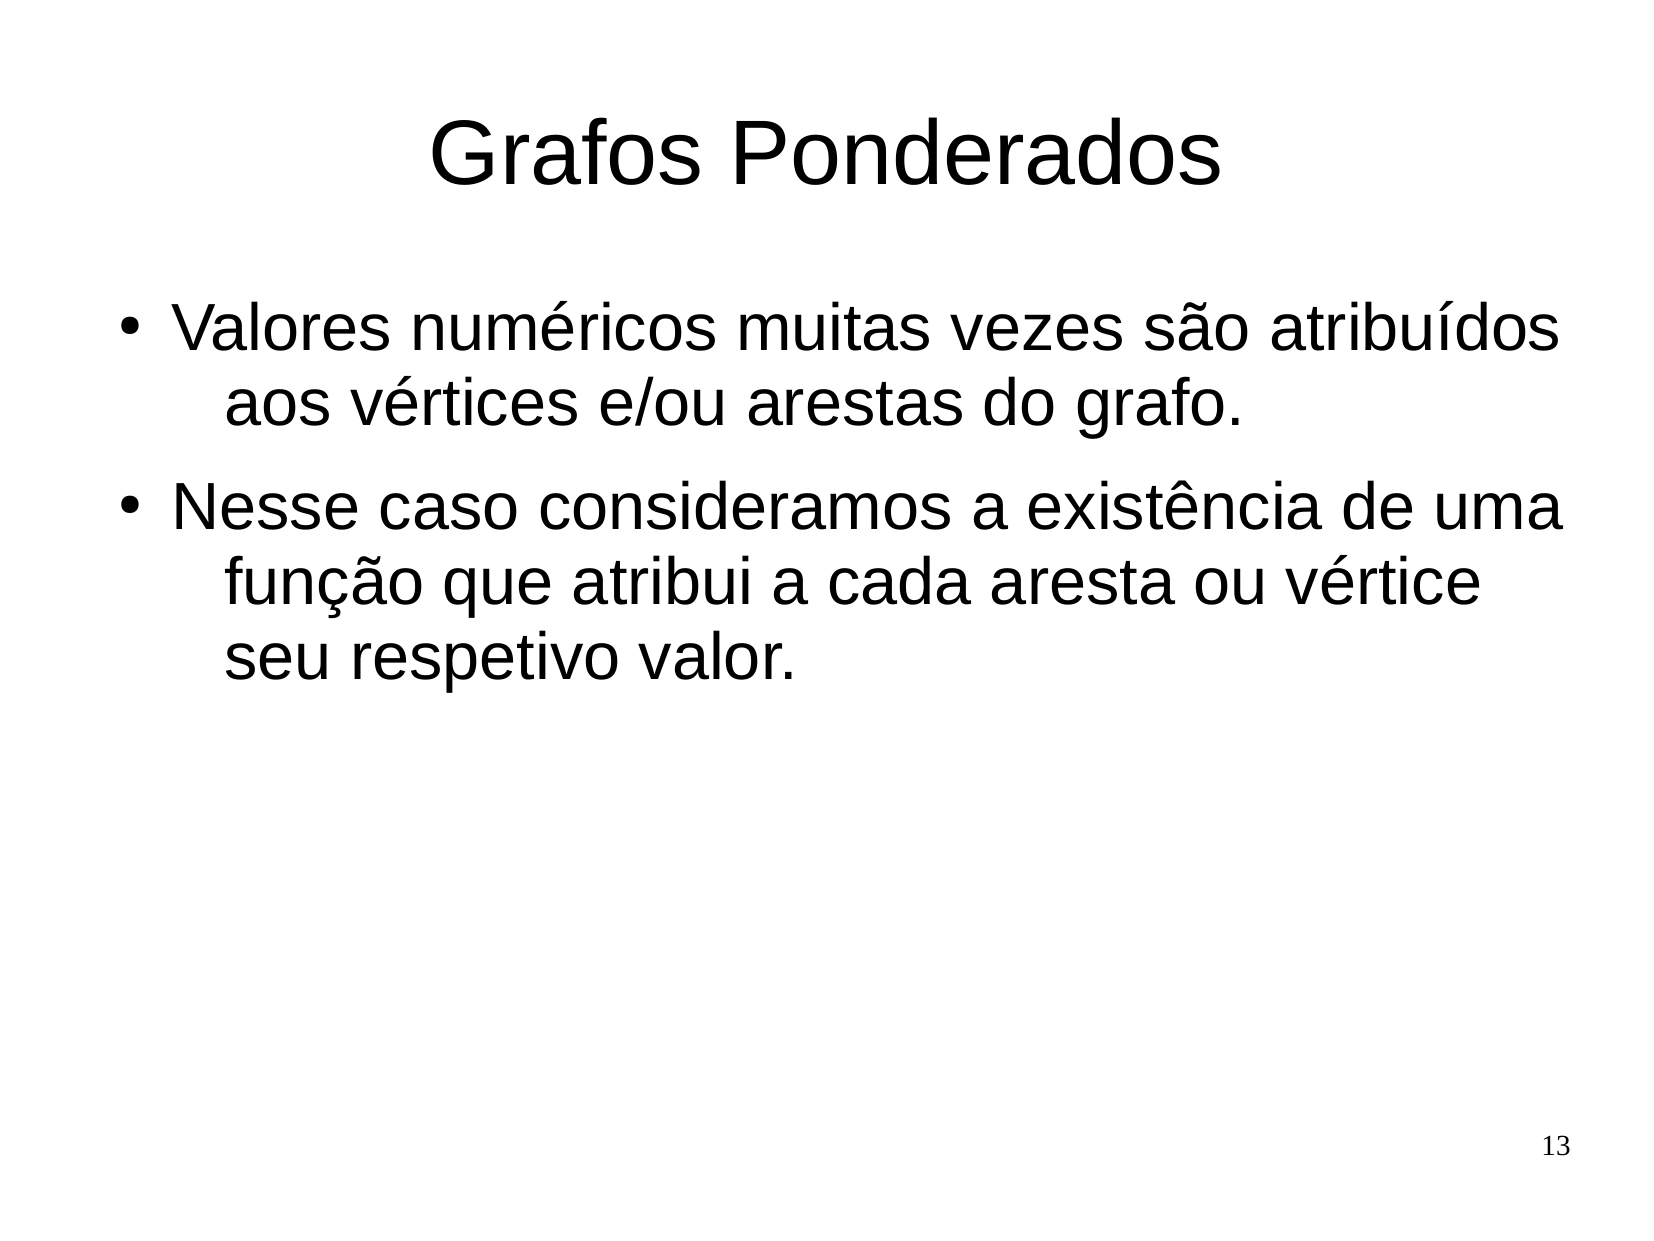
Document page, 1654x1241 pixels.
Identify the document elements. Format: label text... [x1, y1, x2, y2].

title Grafos Ponderados [82, 49, 1571, 257]
list Valores numéricos muitas vezes são atribuídos aos vértices e/ou arestas do grafo. Nesse caso consideramos a existência de uma função que atribui a cada aresta ou vértice seu respetivo valor. [82, 290, 1571, 1010]
